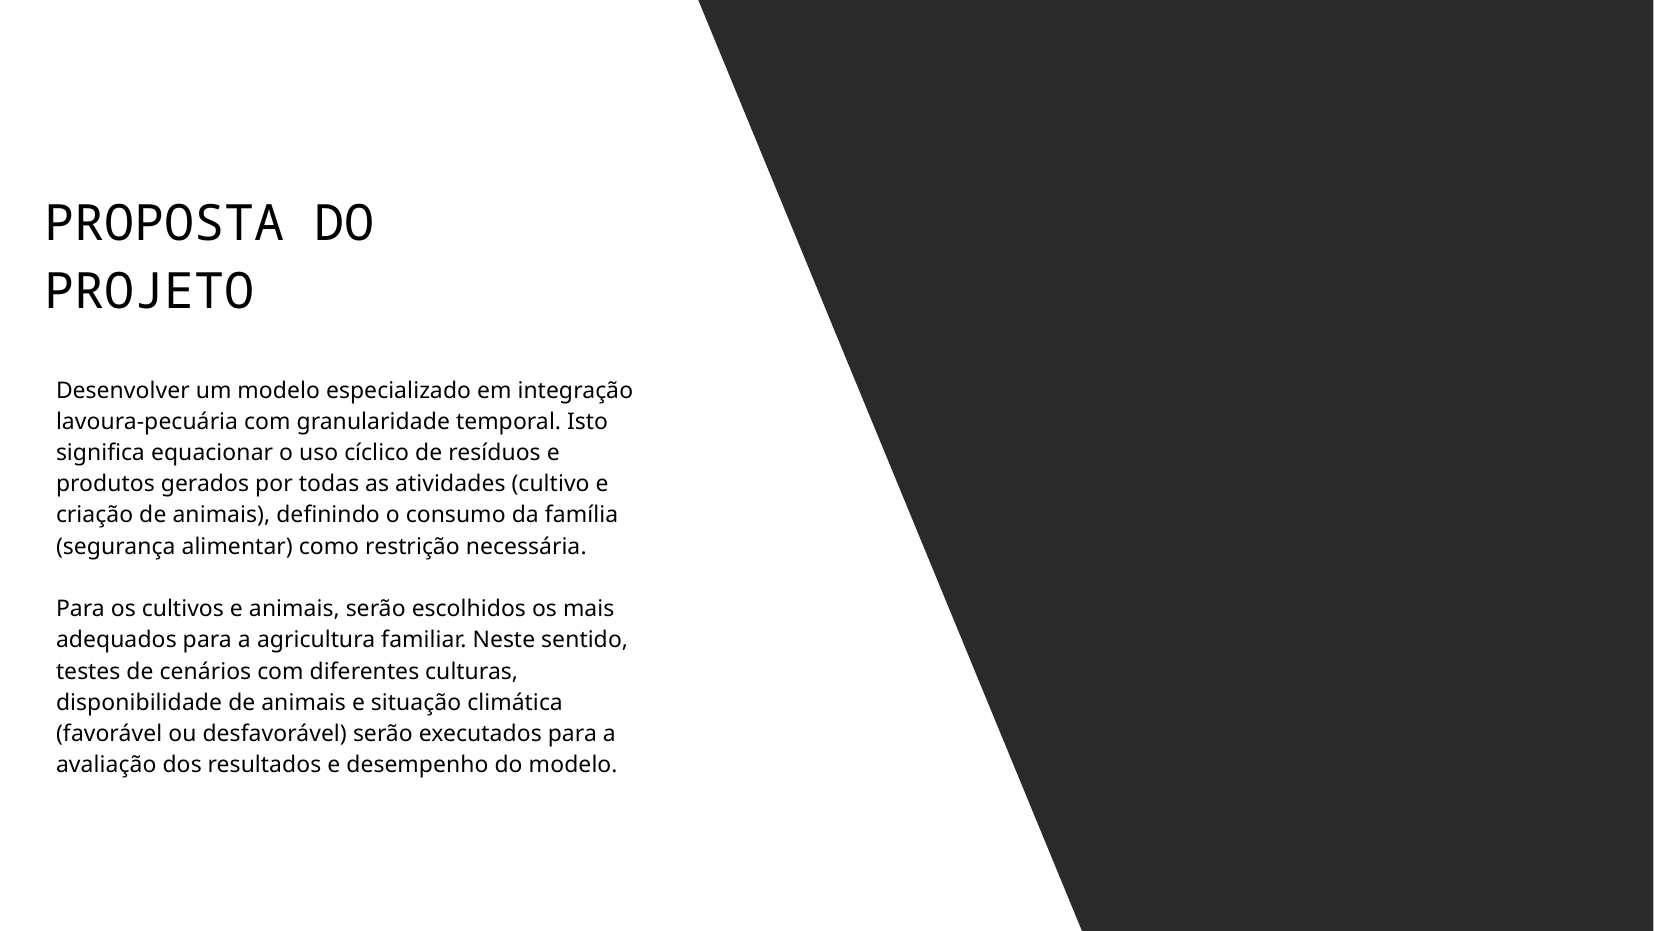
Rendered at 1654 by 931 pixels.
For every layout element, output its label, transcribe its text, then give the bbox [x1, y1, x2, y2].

text_box PROPOSTA DO PROJETO [29, 179, 438, 331]
text_box Desenvolver um modelo especializado em integração lavoura-pecuária com granularidade temporal. Isto significa equacionar o uso cíclico de resíduos e produtos gerados por todas as atividades (cultivo e criação de animais), definindo o consumo da família (segurança alimentar) como restrição necessária. Para os cultivos e animais, serão escolhidos os mais adequados para a agricultura familiar. Neste sentido, testes de cenários com diferentes culturas, disponibilidade de animais e situação climática (favorável ou desfavorável) serão executados para a avaliação dos resultados e desempenho do modelo. [41, 366, 662, 798]
text_box [698, 0, 1654, 931]
